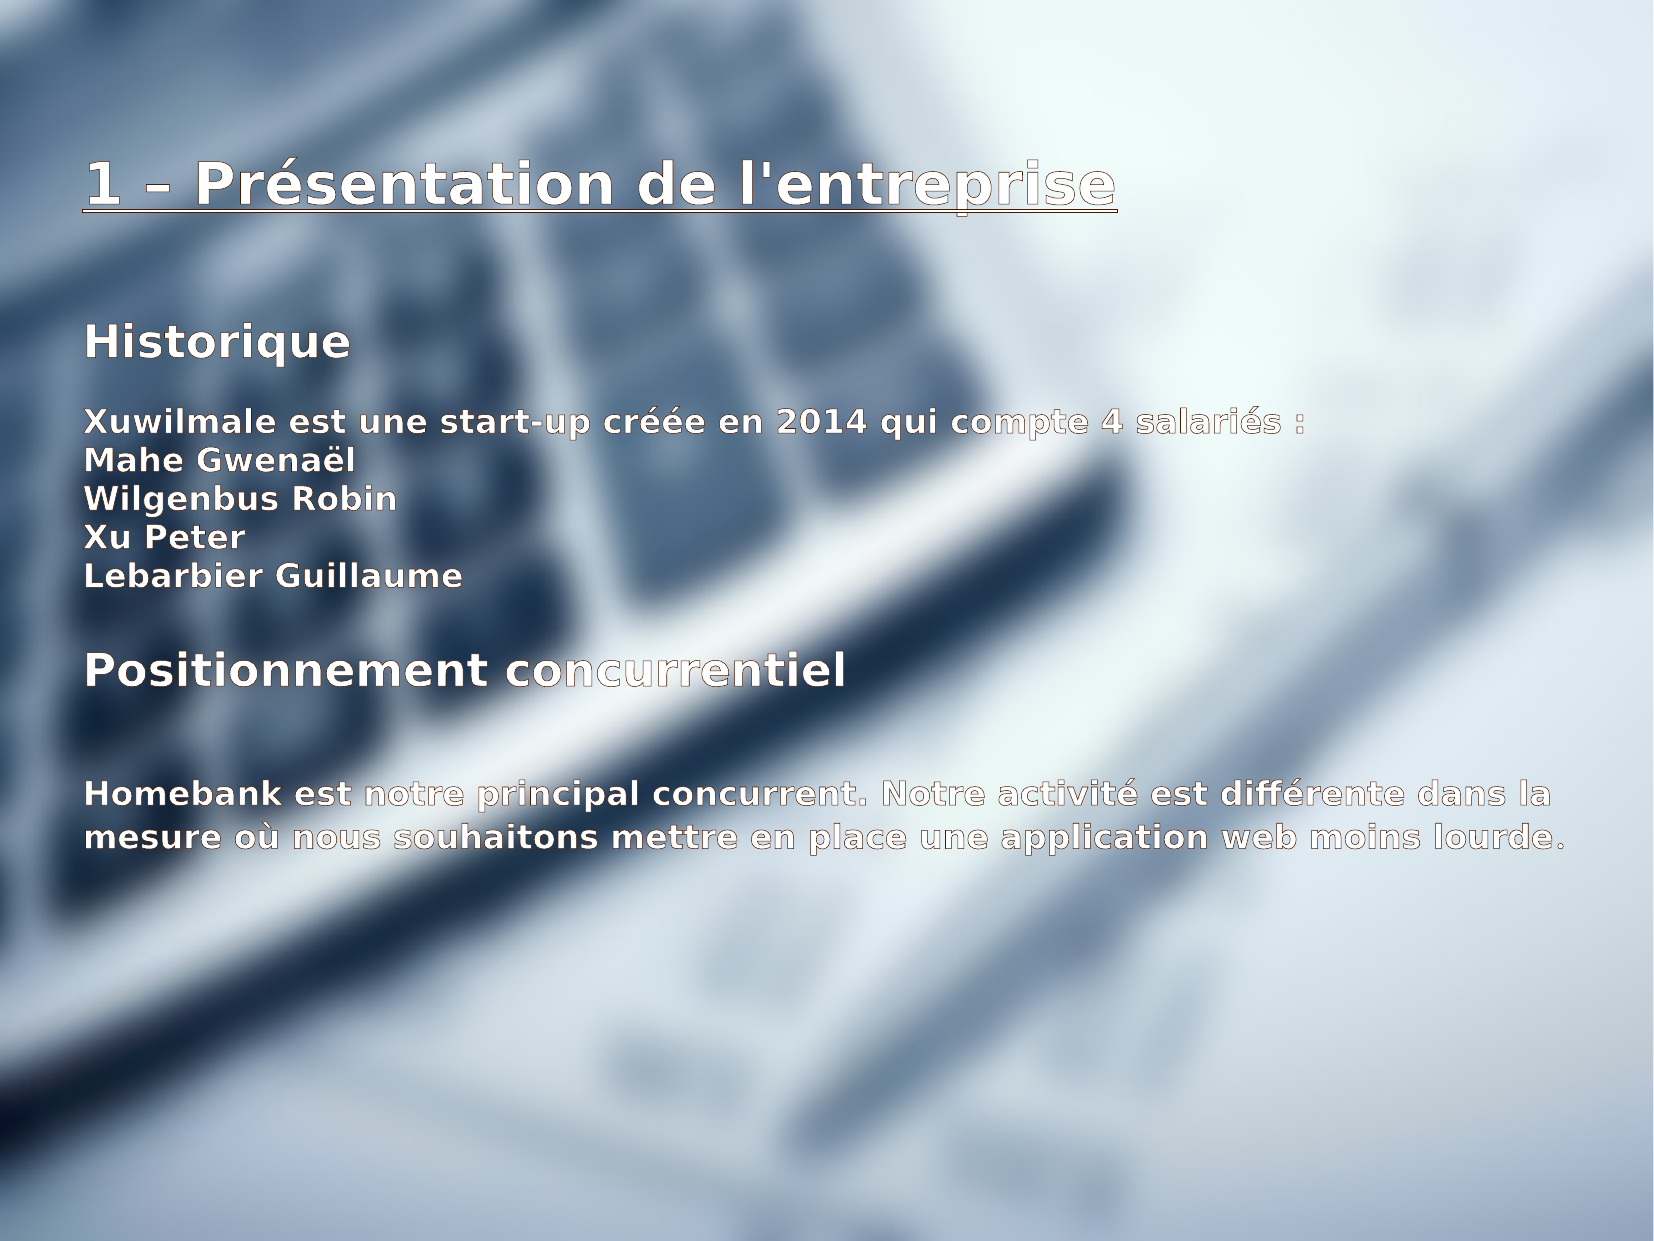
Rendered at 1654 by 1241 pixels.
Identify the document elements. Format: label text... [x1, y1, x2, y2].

picture [0, 0, 1654, 1241]
subtitle 1 – Présentation de l'entreprise Historique Xuwilmale est une start-up créée en 2014 qui compte 4 salariés : Mahe Gwenaël Wilgenbus Robin Xu Peter Lebarbier Guillaume Positionnement concurrentiel Homebank est notre principal concurrent. Notre activité est différente dans la mesure où nous souhaitons mettre en place une application web moins lourde. [82, 49, 1571, 1109]
